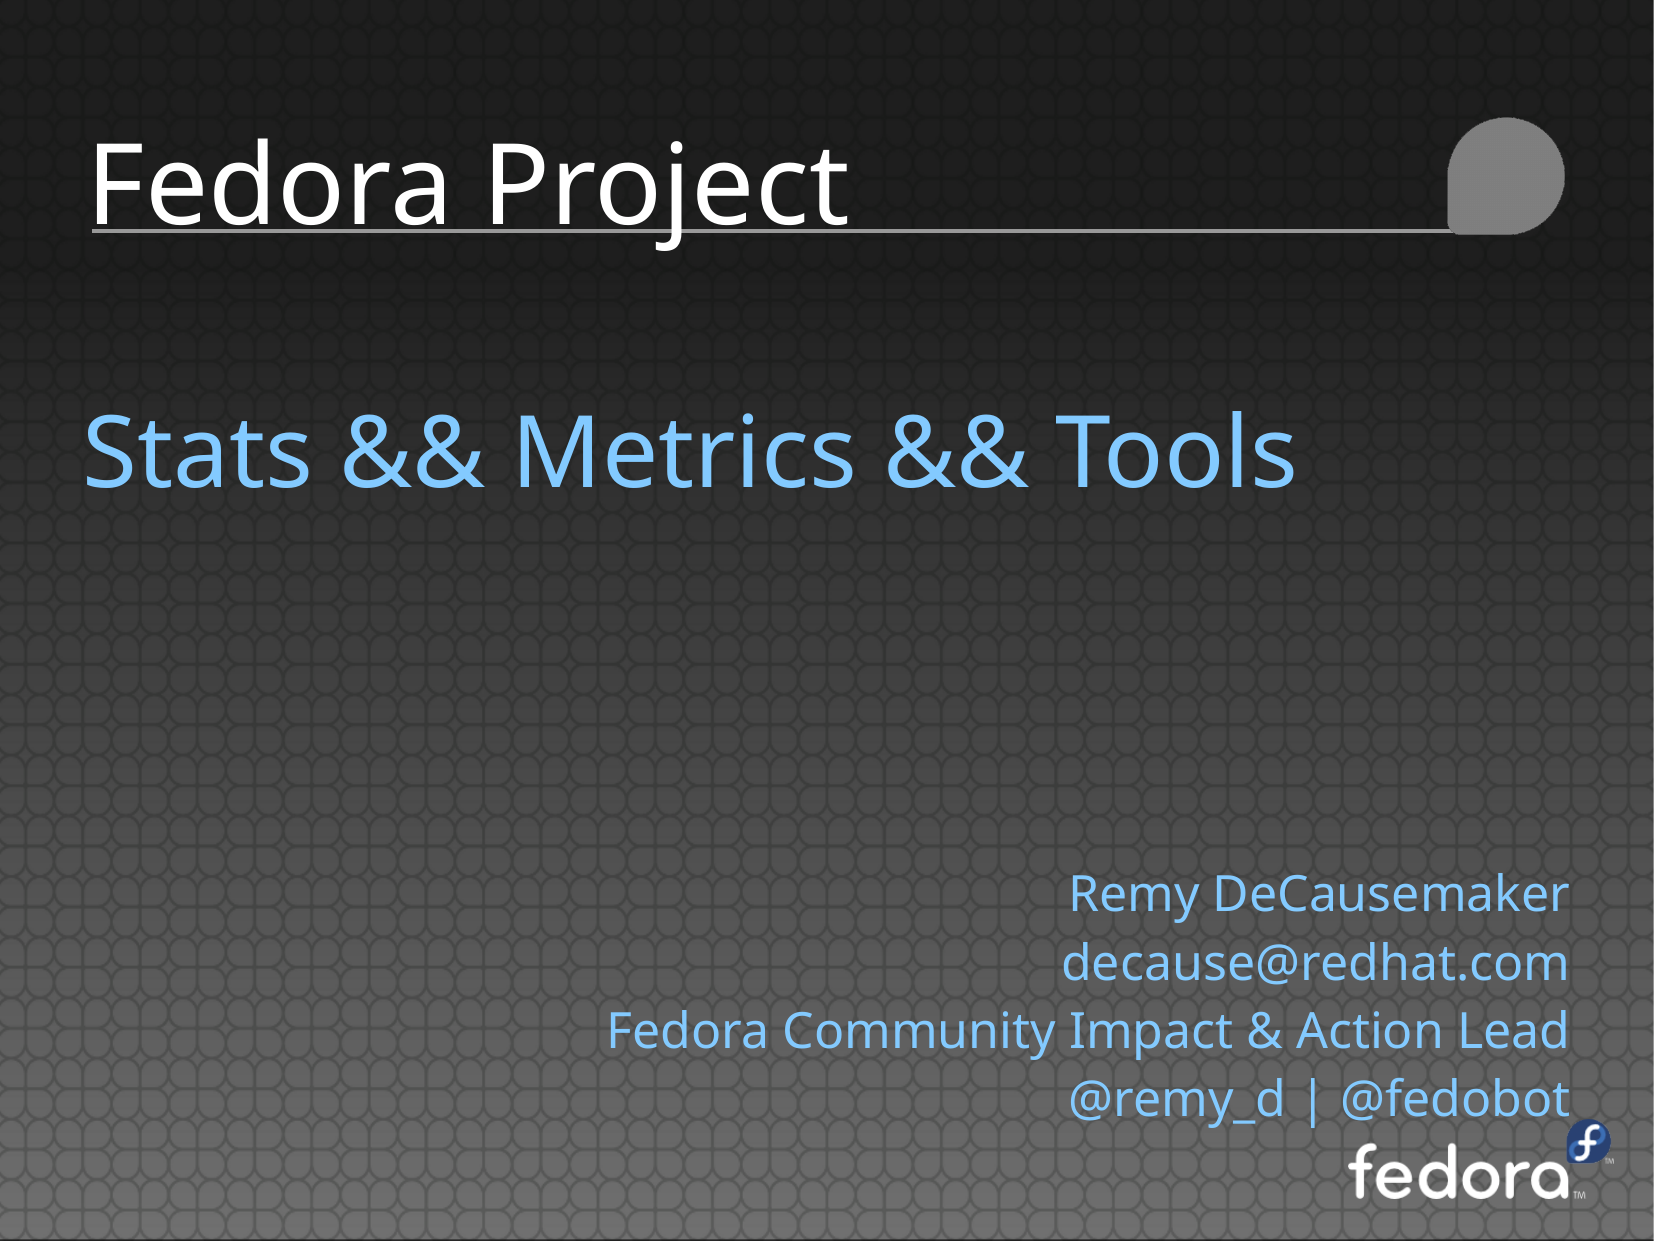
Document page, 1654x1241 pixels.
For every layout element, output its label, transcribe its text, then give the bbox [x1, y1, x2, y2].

subtitle Stats && Metrics && Tools Remy DeCausemaker decause@redhat.com Fedora Community Impact & Action Lead @remy_d | @fedobot [82, 396, 1571, 1116]
title Fedora Project [86, 112, 1576, 249]
picture [0, 0, 1654, 1241]
